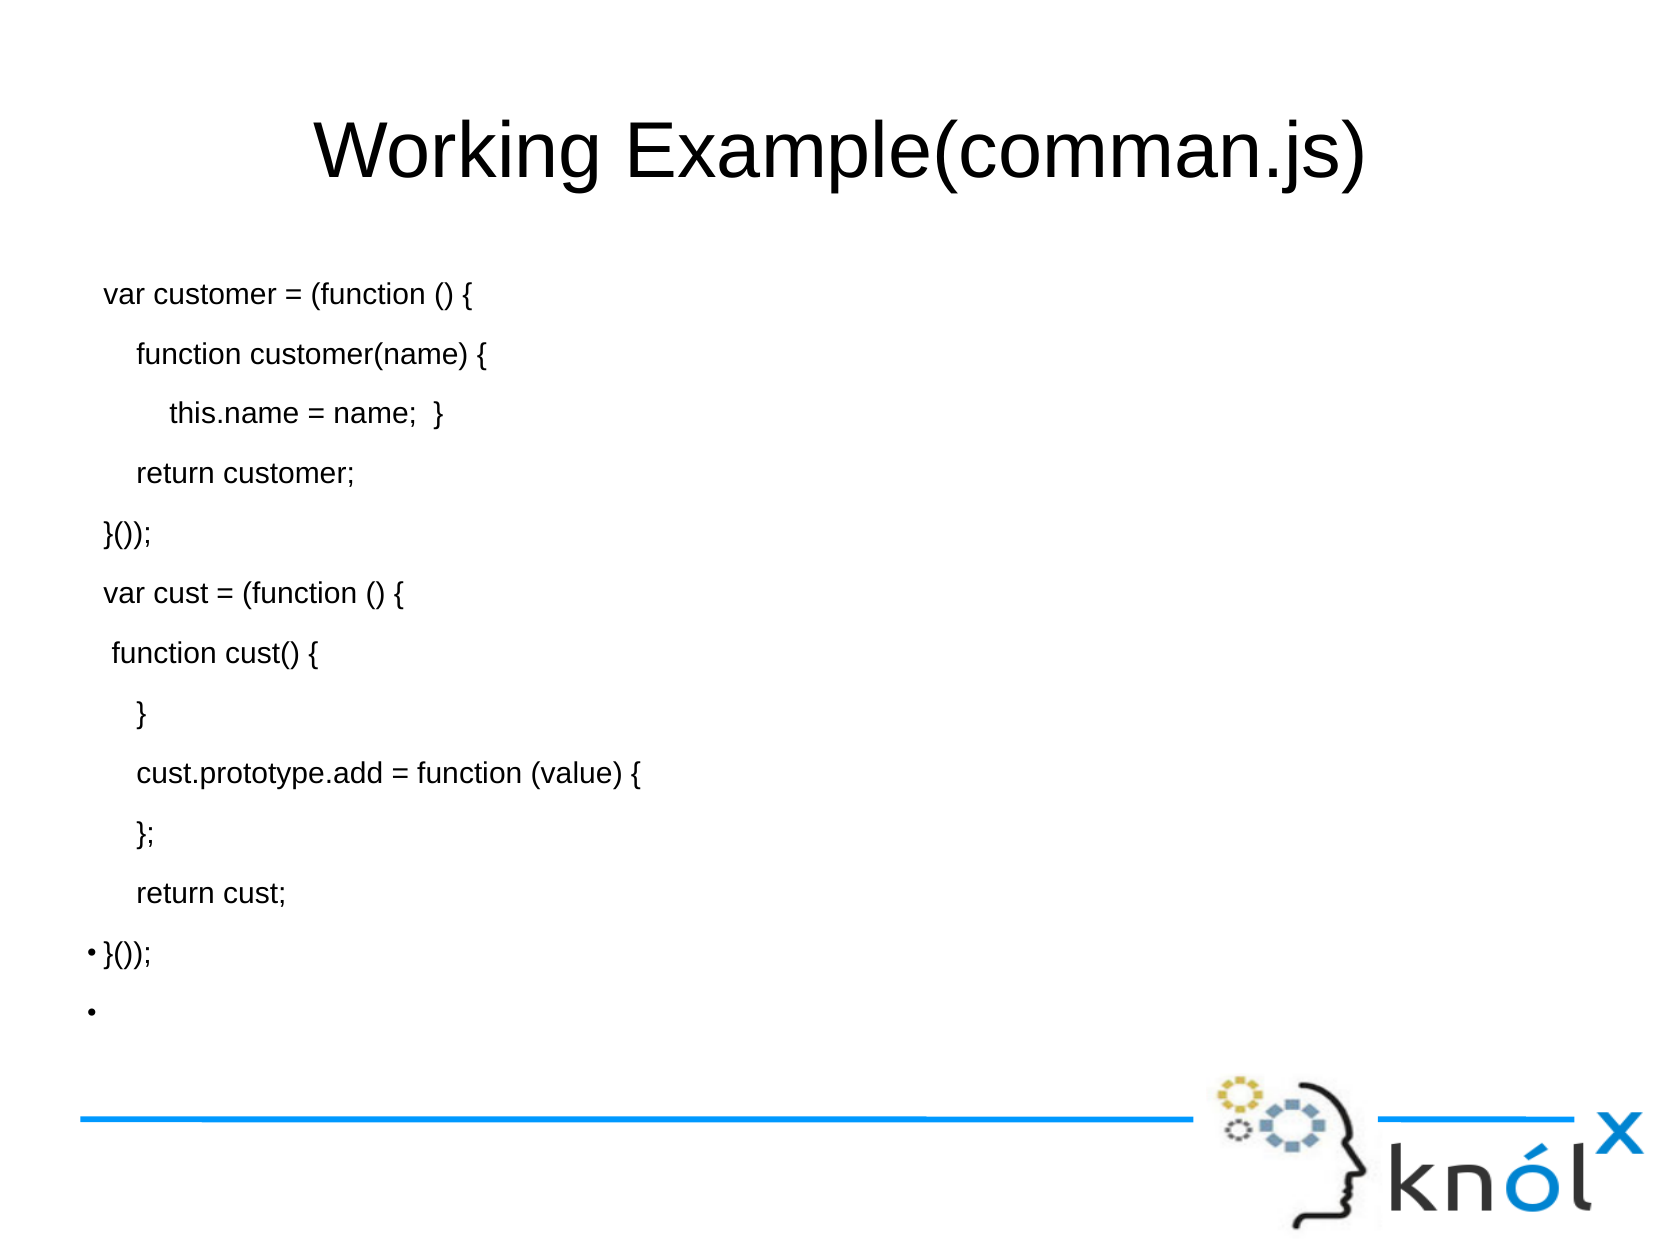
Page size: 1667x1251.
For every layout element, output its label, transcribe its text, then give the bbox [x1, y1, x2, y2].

title Working Example(comman.js) [83, 49, 1578, 253]
list var customer = (function () { function customer(name) { this.name = name; } return customer; }()); var cust = (function () { function cust() { } cust.prototype.add = function (value) { }; return cust; }()); [86, 272, 1548, 993]
picture [1205, 1073, 1655, 1239]
